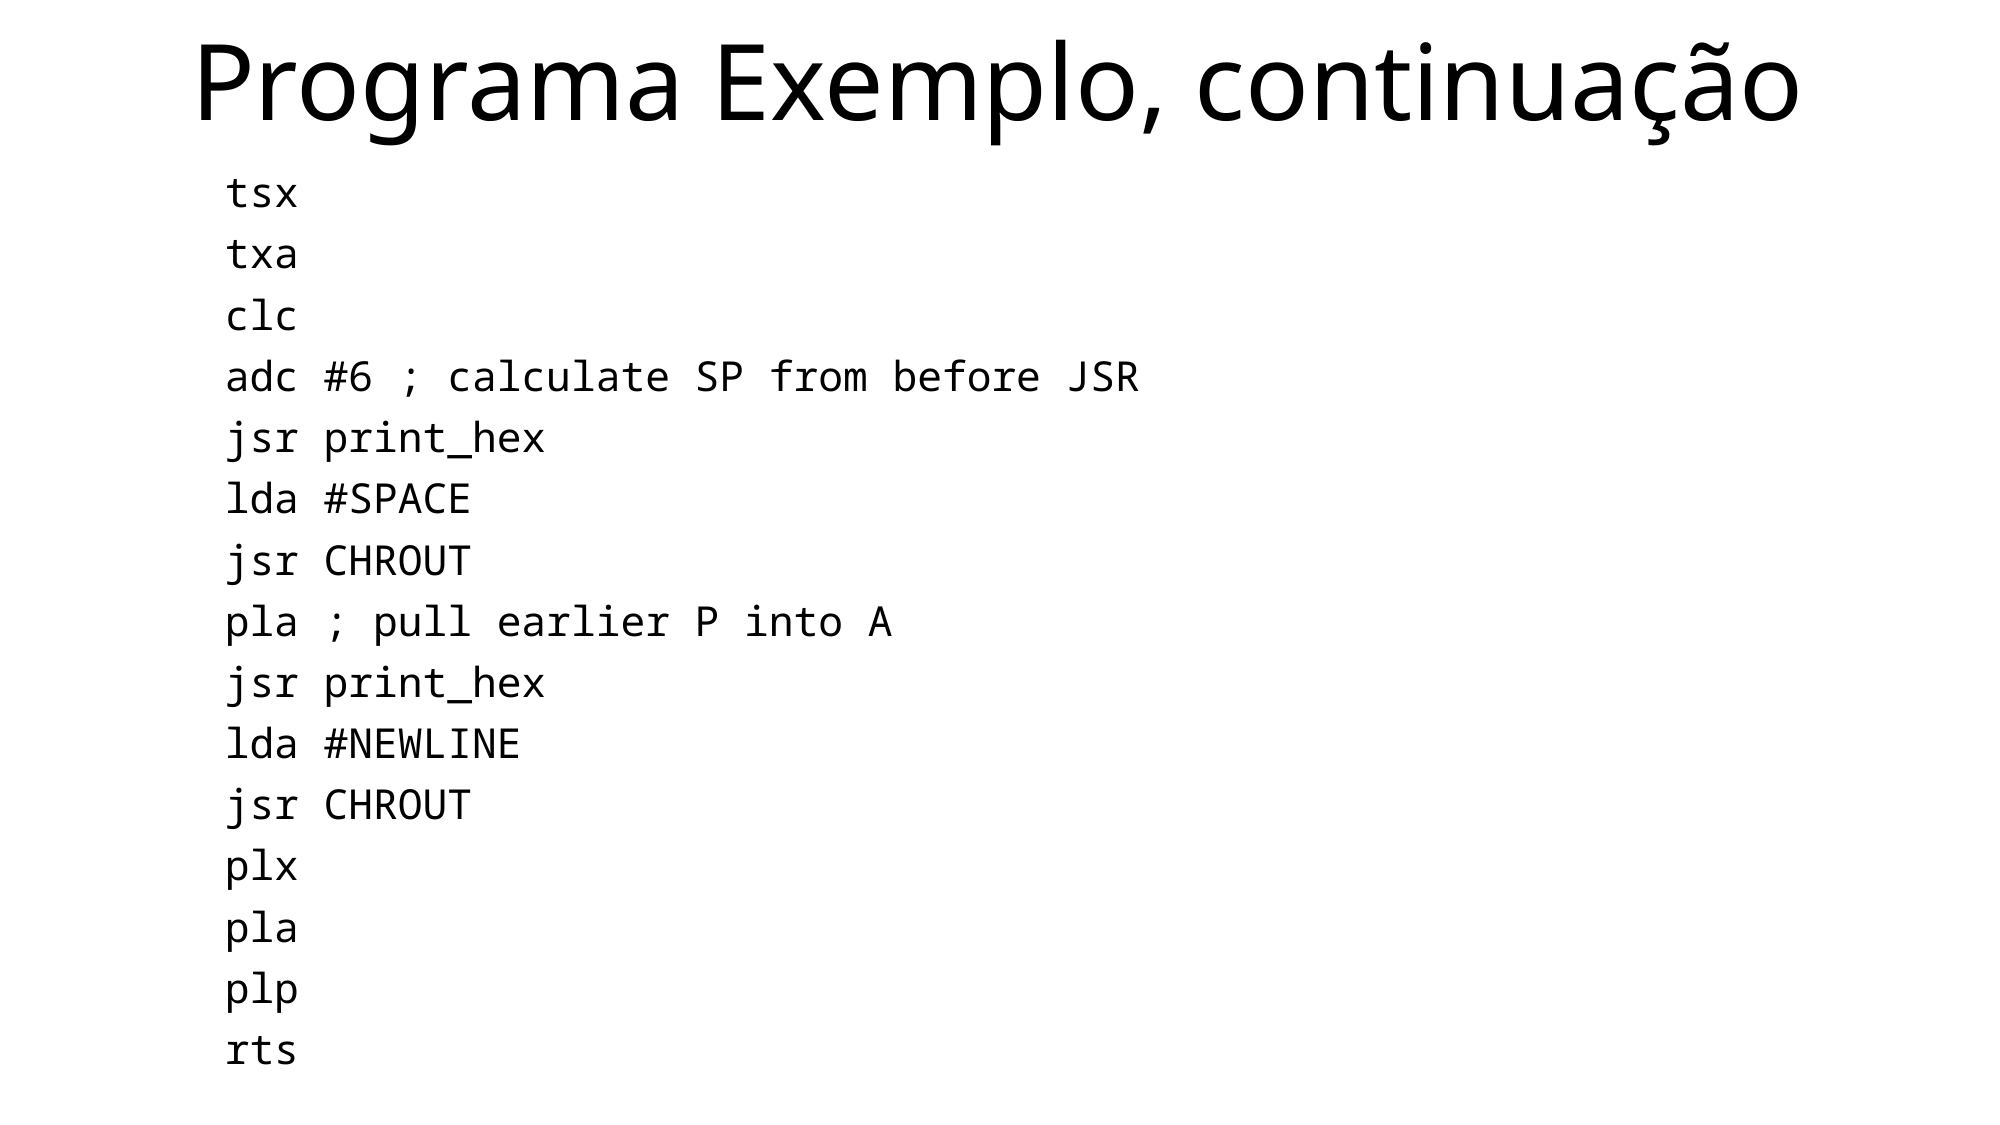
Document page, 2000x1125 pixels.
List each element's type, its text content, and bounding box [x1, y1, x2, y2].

title Programa Exemplo, continuação [135, 7, 1861, 165]
list tsx txa clc adc #6 ; calculate SP from before JSR jsr print_hex lda #SPACE jsr CHROUT pla ; pull earlier P into A jsr print_hex lda #NEWLINE jsr CHROUT plx pla plp rts [135, 165, 1861, 1083]
